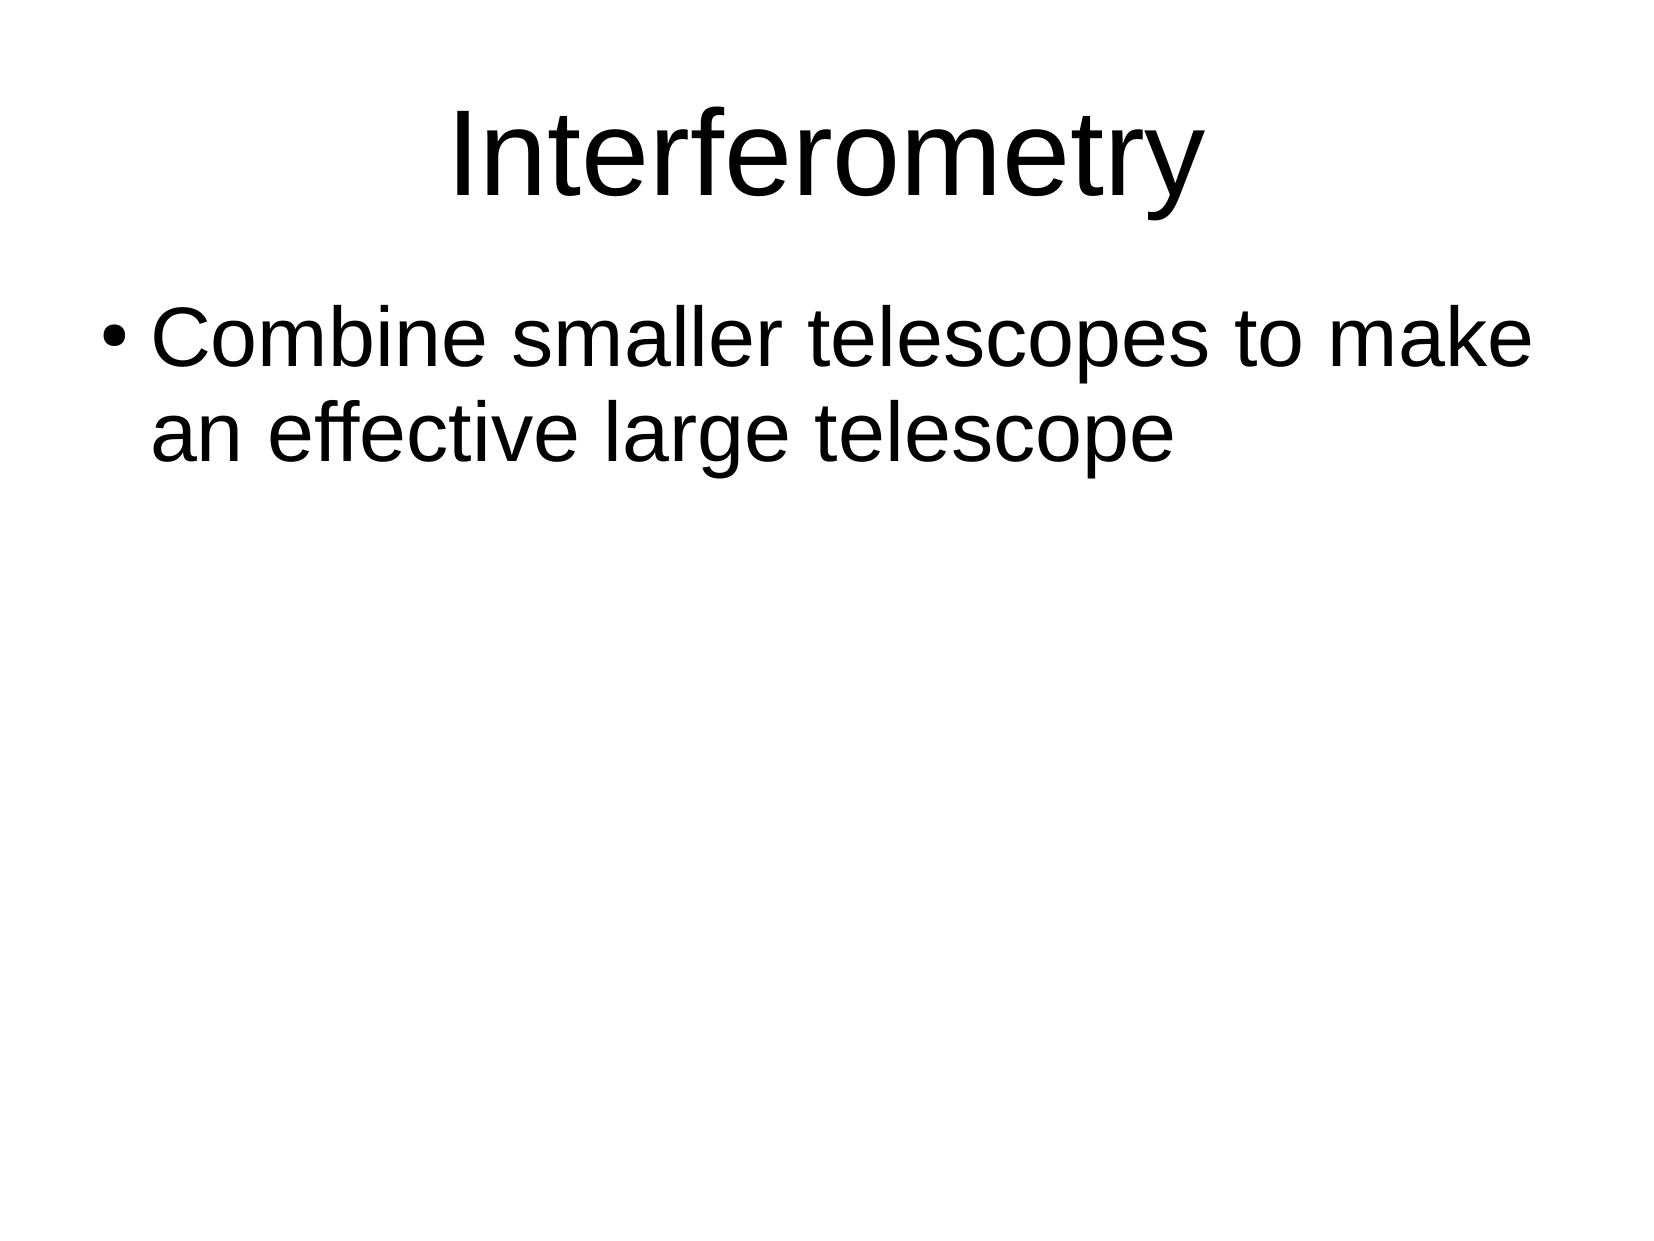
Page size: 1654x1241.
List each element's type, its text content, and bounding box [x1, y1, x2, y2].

title Interferometry [82, 49, 1571, 257]
list Combine smaller telescopes to make an effective large telescope [82, 290, 1571, 481]
